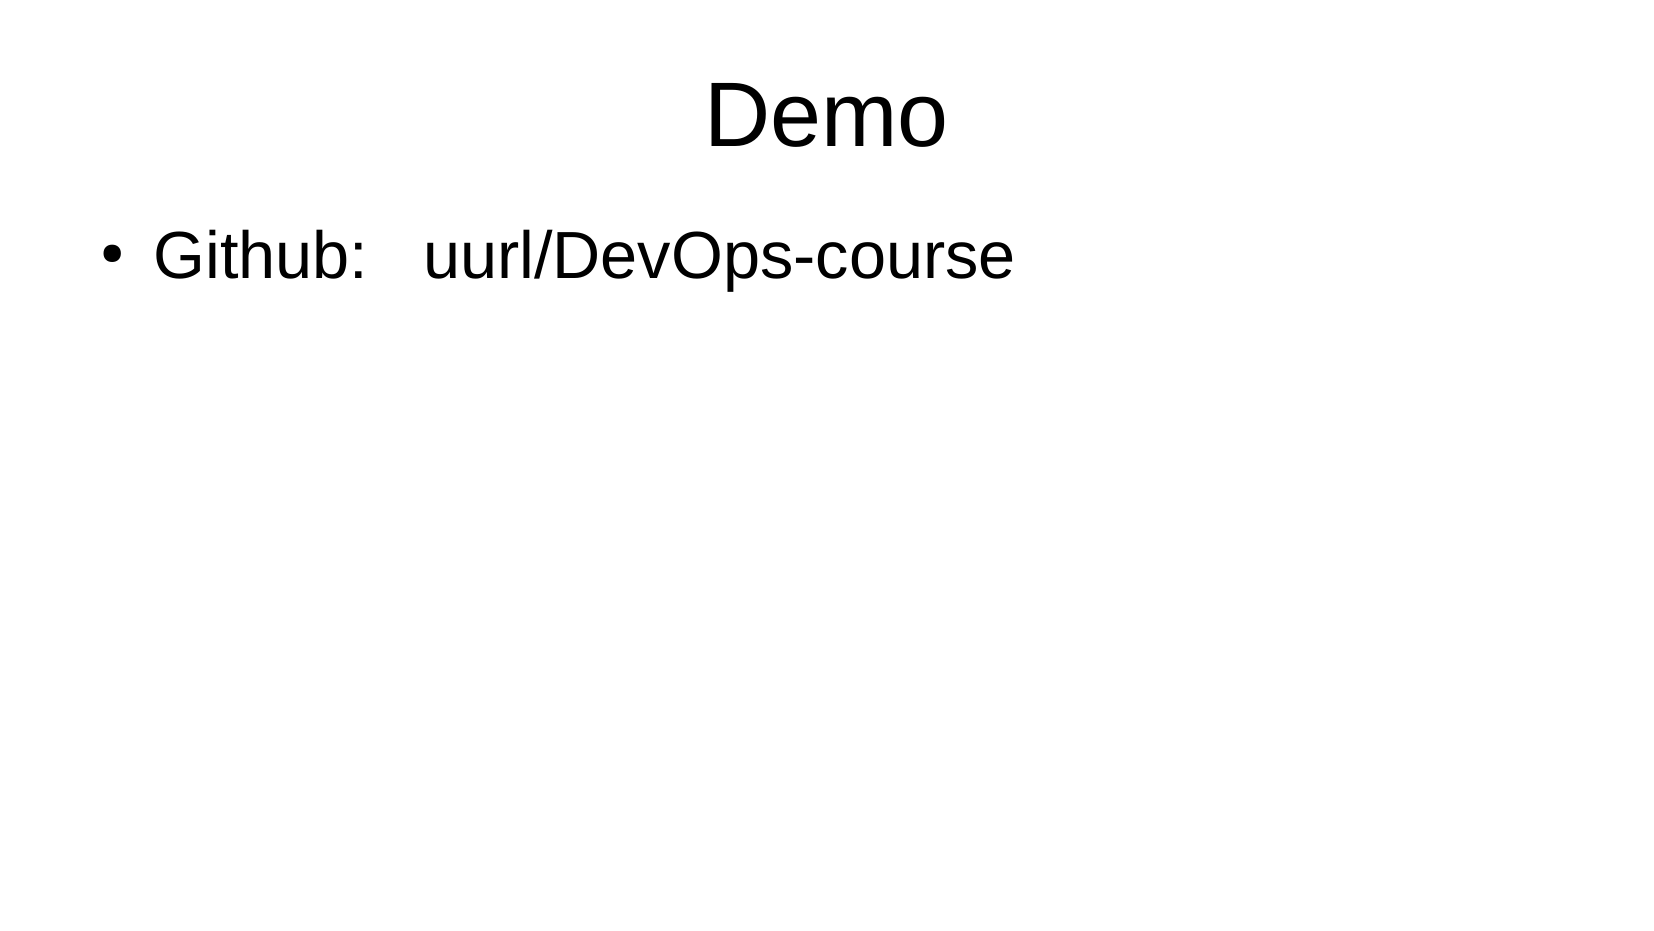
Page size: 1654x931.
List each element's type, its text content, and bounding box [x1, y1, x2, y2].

title Demo [82, 37, 1571, 193]
list Github: uurl/DevOps-course [82, 217, 1571, 758]
